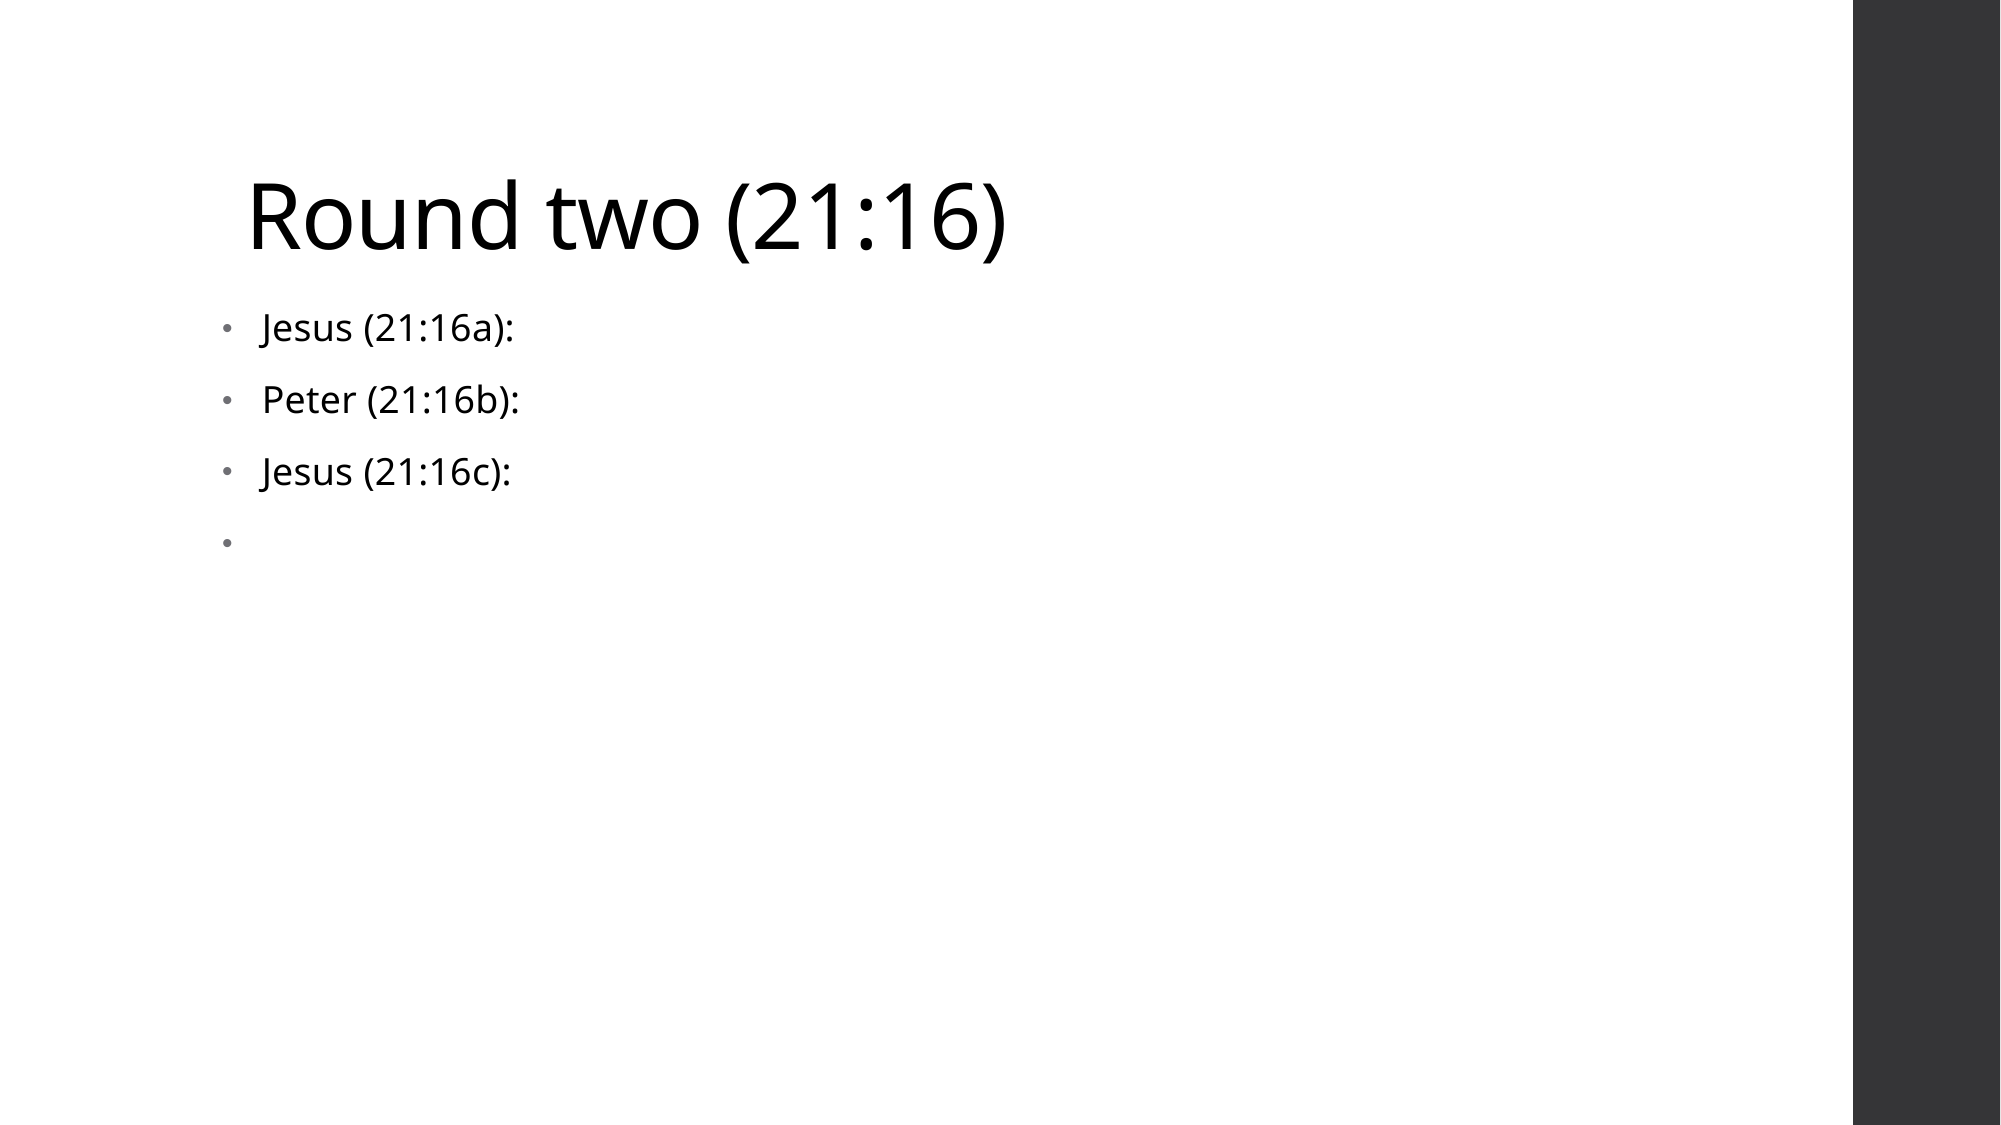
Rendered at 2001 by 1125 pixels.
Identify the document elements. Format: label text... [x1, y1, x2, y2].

title Round two (21:16) [206, 60, 1797, 278]
list Jesus (21:16a): Peter (21:16b): Jesus (21:16c): [206, 299, 1617, 1014]
